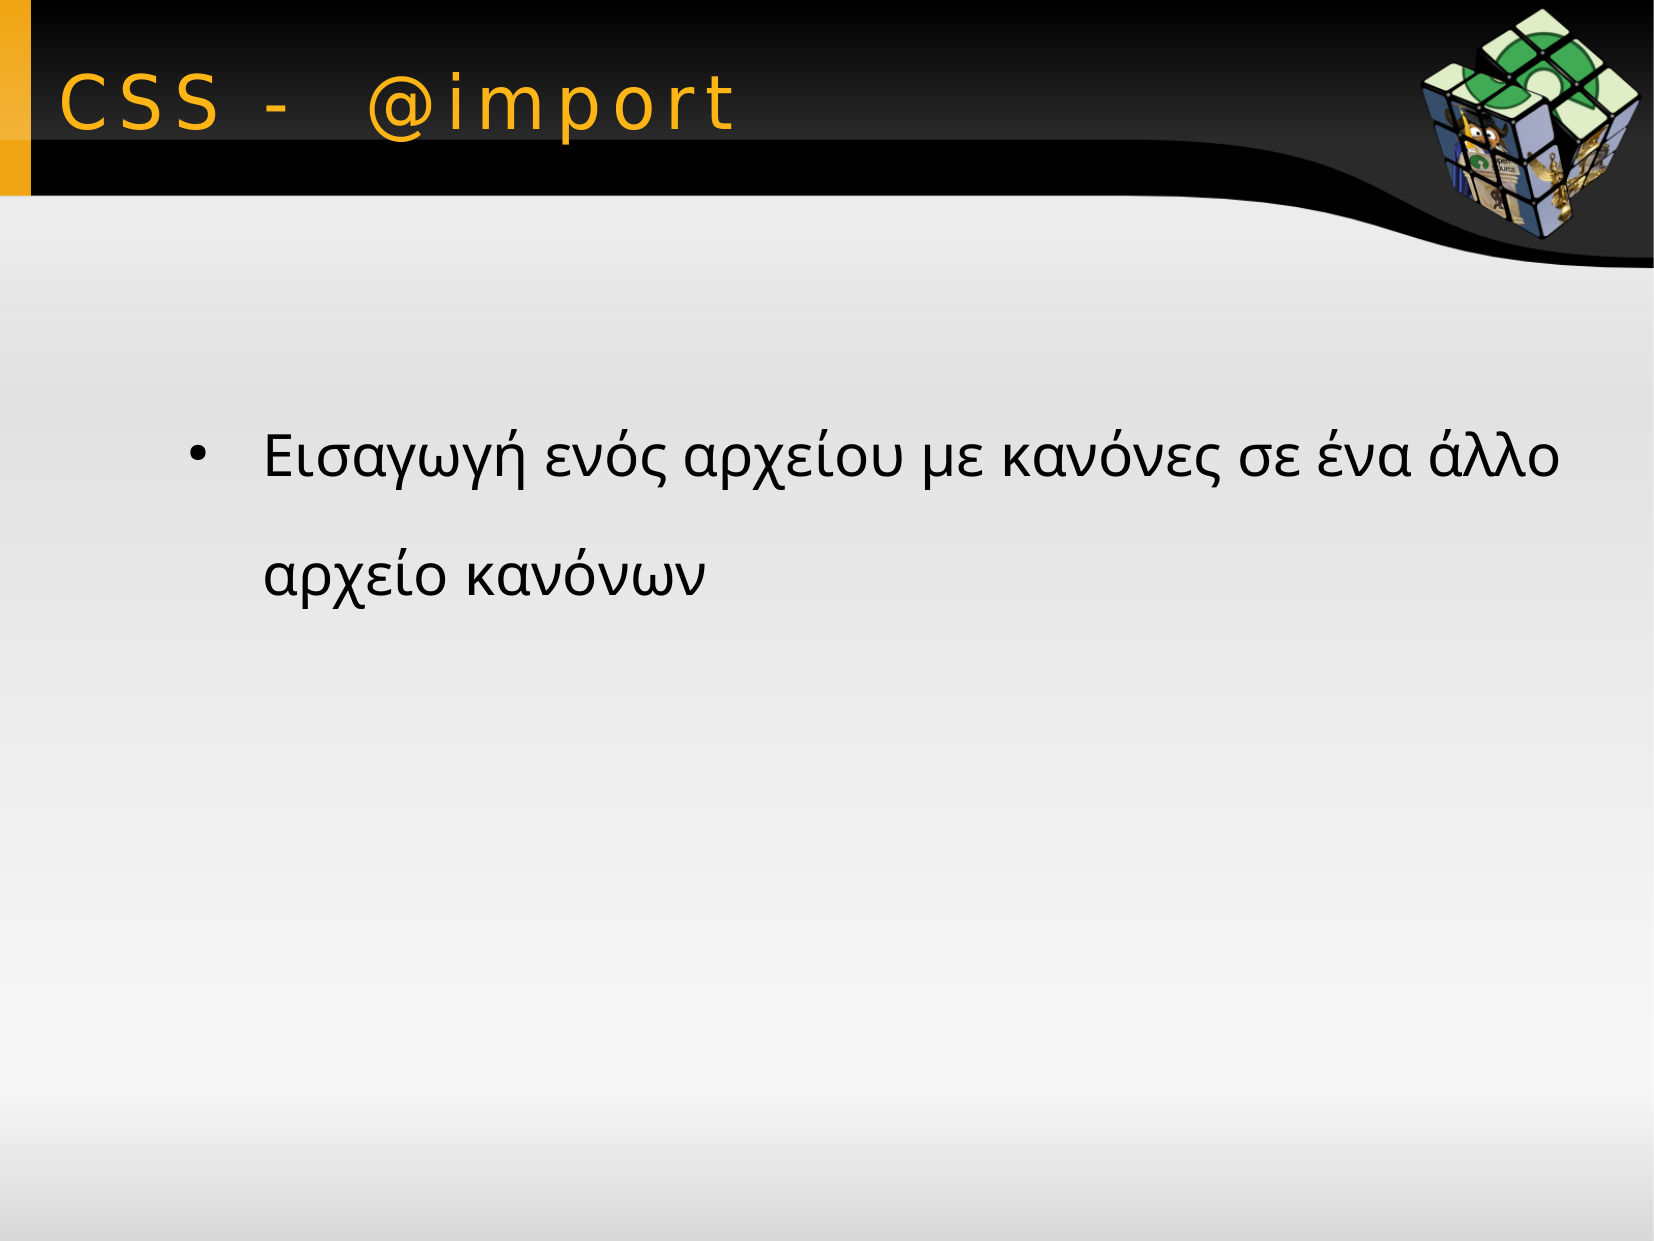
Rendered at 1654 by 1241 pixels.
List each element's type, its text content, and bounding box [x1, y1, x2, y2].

picture [0, 0, 1654, 1241]
subtitle Εισαγωγή ενός αρχείου με κανόνες σε ένα άλλο αρχείο κανόνων [187, 375, 1576, 1080]
title CSS - @import [59, 29, 1270, 178]
